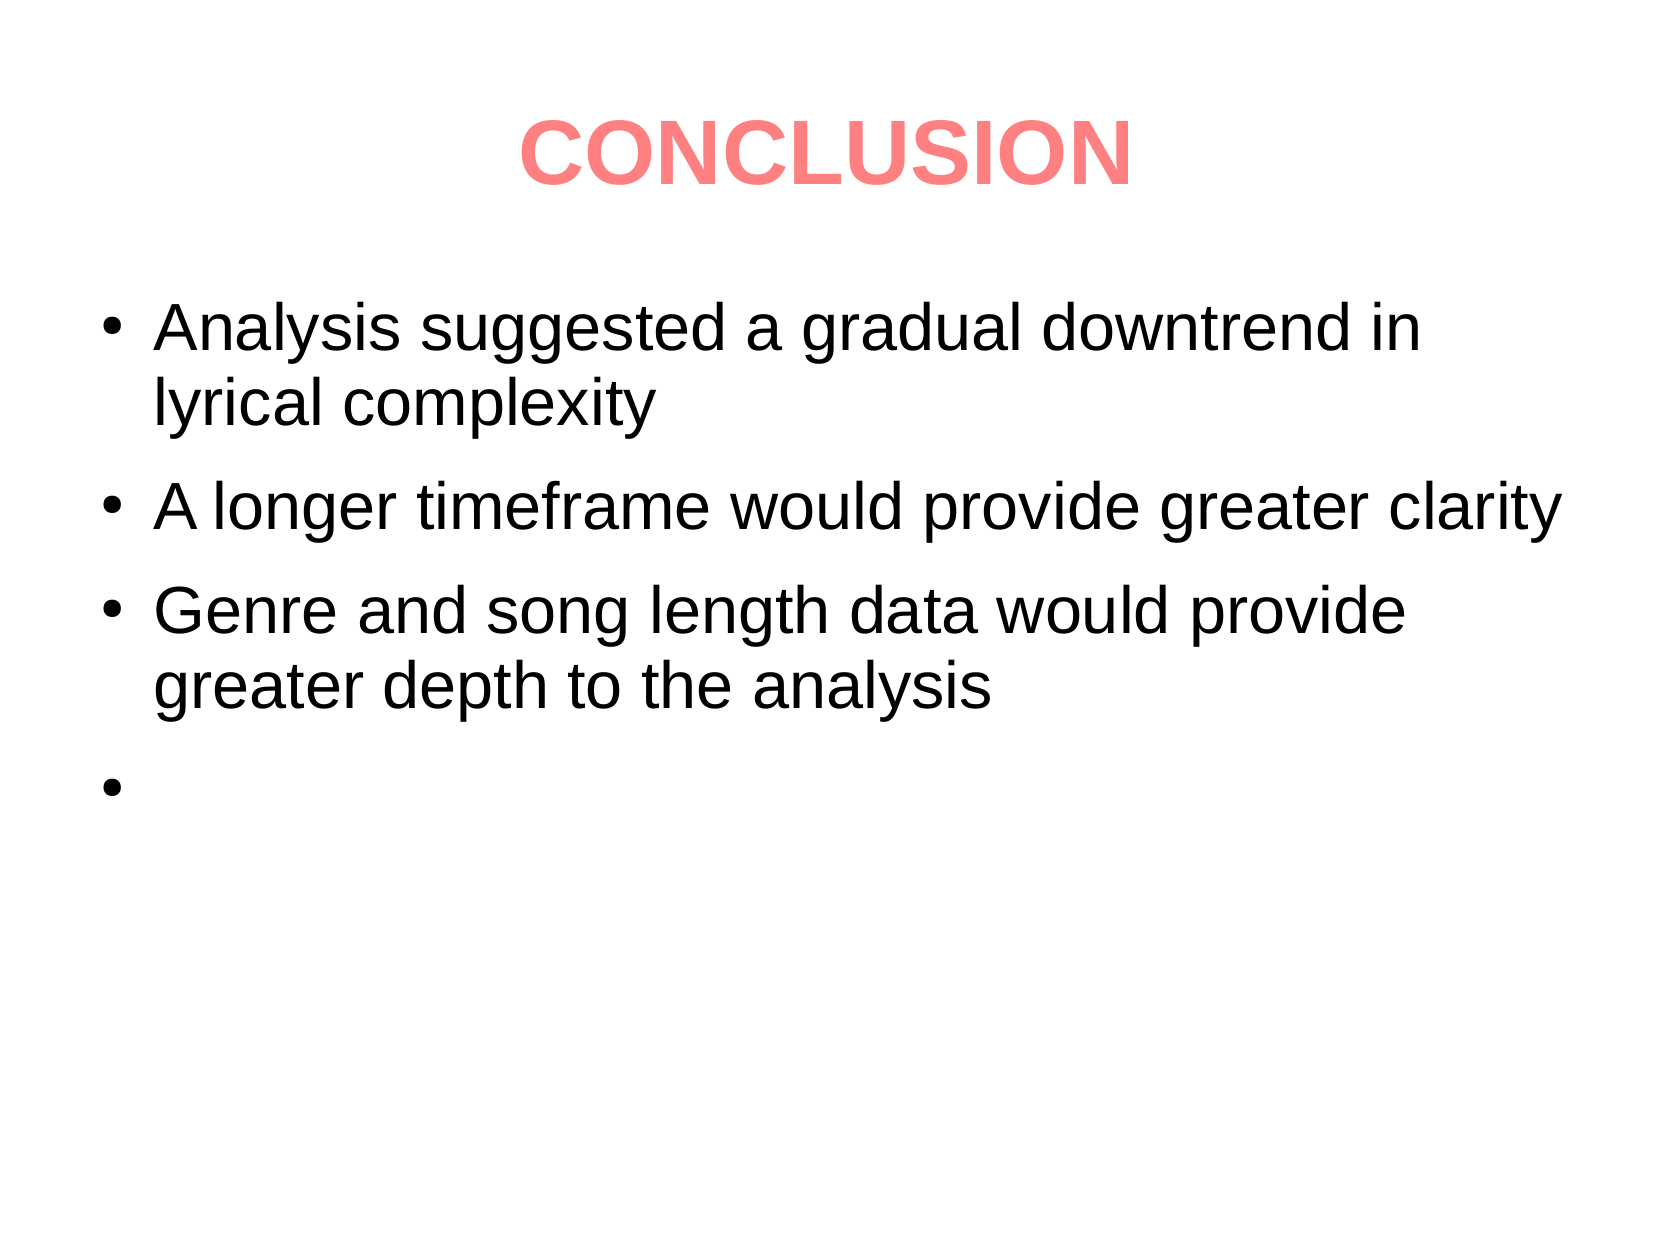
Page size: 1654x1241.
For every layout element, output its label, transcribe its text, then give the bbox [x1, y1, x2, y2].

title CONCLUSION [82, 49, 1571, 257]
list Analysis suggested a gradual downtrend in lyrical complexity A longer timeframe would provide greater clarity Genre and song length data would provide greater depth to the analysis [82, 290, 1571, 1010]
